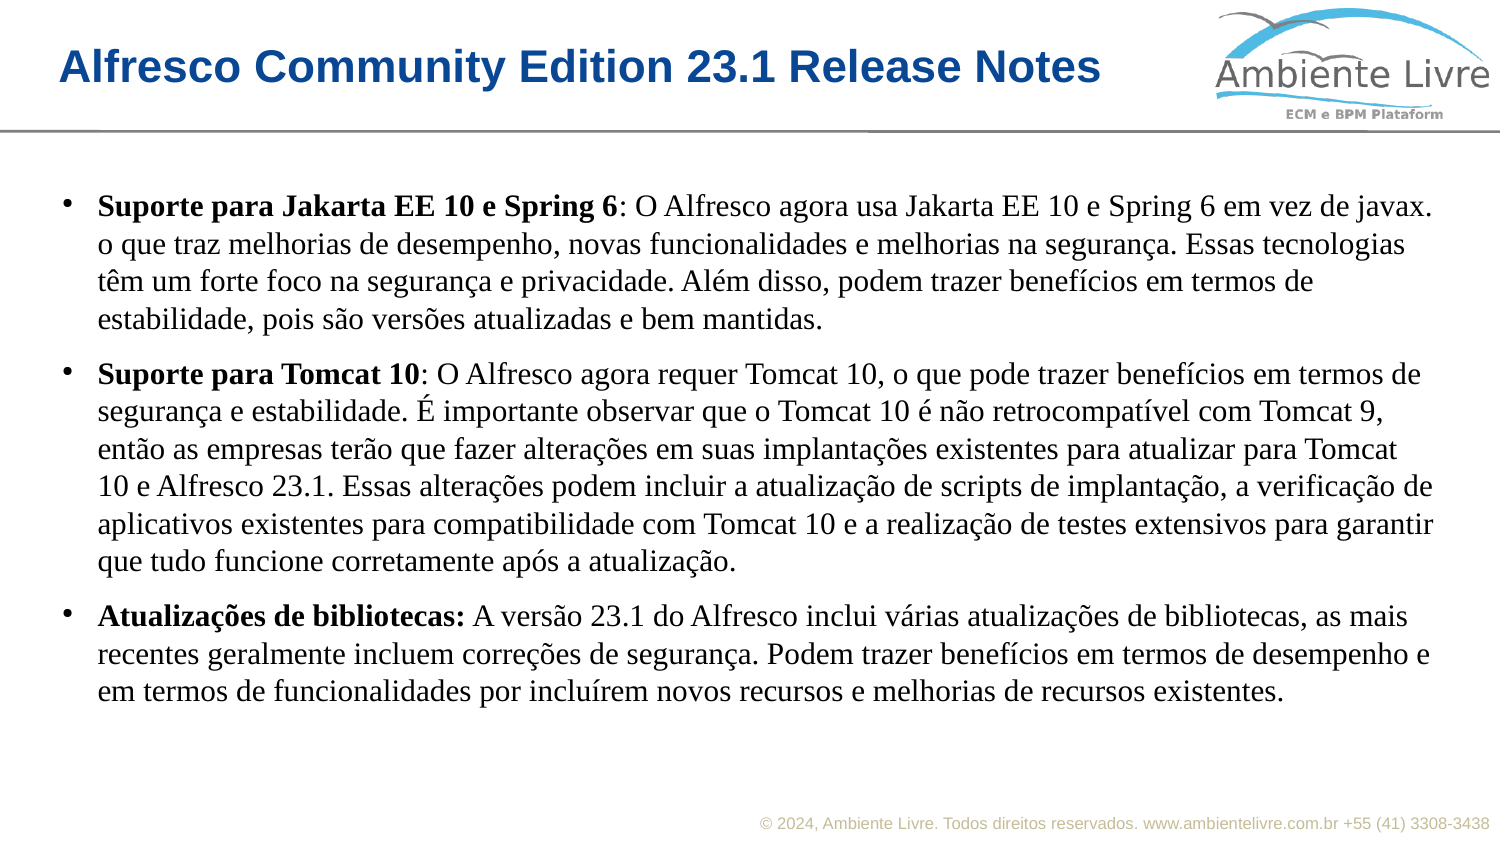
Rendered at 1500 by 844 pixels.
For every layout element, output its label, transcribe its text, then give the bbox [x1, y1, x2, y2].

picture [1215, 8, 1489, 119]
title Alfresco Community Edition 23.1 Release Notes [43, 8, 1127, 129]
text_box Suporte para Jakarta EE 10 e Spring 6: O Alfresco agora usa Jakarta EE 10 e Spring 6 em vez de javax. o que traz melhorias de desempenho, novas funcionalidades e melhorias na segurança. Essas tecnologias têm um forte foco na segurança e privacidade. Além disso, podem trazer benefícios em termos de estabilidade, pois são versões atualizadas e bem mantidas. Suporte para Tomcat 10: O Alfresco agora requer Tomcat 10, o que pode trazer benefícios em termos de segurança e estabilidade. É importante observar que o Tomcat 10 é não retrocompatível com Tomcat 9, então as empresas terão que fazer alterações em suas implantações existentes para atualizar para Tomcat 10 e Alfresco 23.1. Essas alterações podem incluir a atualização de scripts de implantação, a verificação de aplicativos existentes para compatibilidade com Tomcat 10 e a realização de testes extensivos para garantir que tudo funcione corretamente após a atualização. Atualizações de bibliotecas: A versão 23.1 do Alfresco inclui várias atualizações de bibliotecas, as mais recentes geralmente incluem correções de segurança. Podem trazer benefícios em termos de desempenho e em termos de funcionalidades por incluírem novos recursos e melhorias de recursos existentes. [47, 178, 1453, 716]
